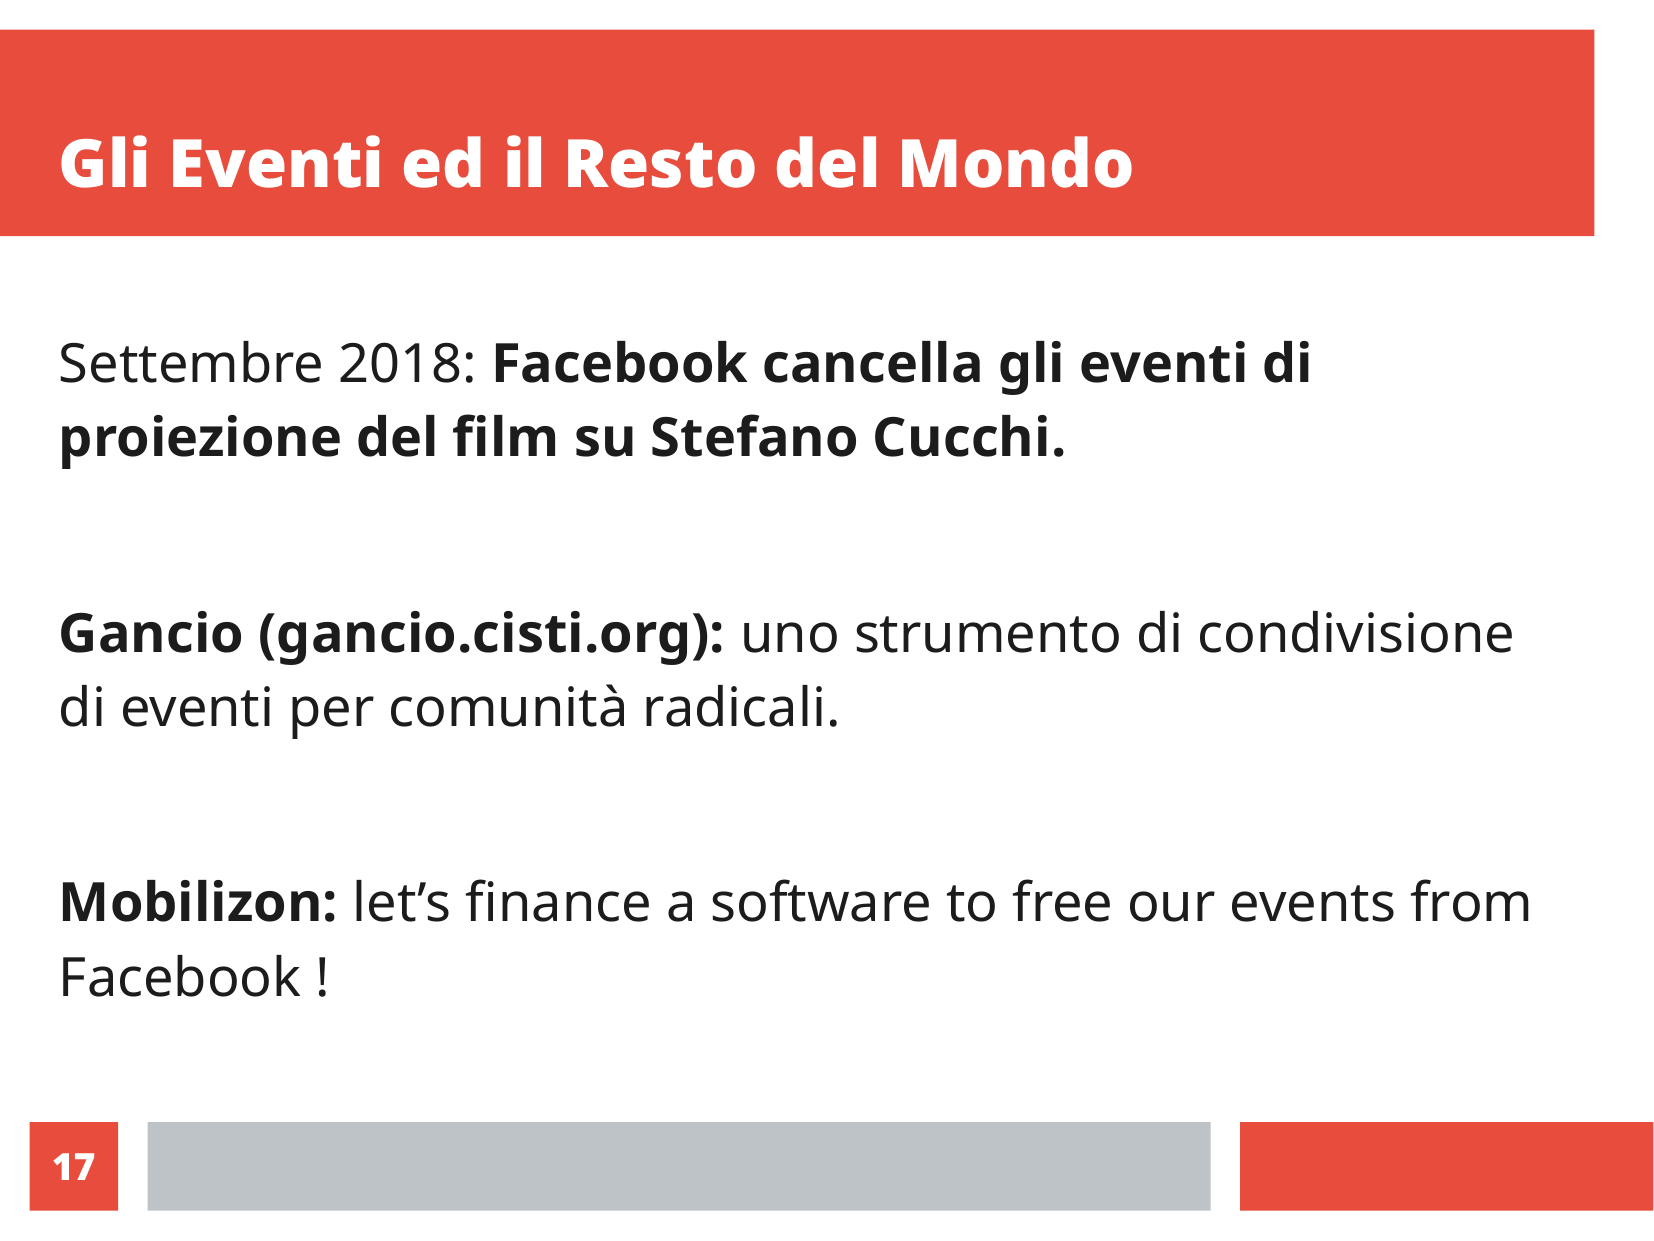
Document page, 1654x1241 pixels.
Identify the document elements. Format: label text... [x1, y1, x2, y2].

list Settembre 2018: Facebook cancella gli eventi di proiezione del film su Stefano Cucchi. Gancio (gancio.cisti.org): uno strumento di condivisione di eventi per comunità radicali. Mobilizon: let’s finance a software to free our events from Facebook ! [59, 324, 1565, 1093]
title Gli Eventi ed il Resto del Mondo [59, 59, 1595, 207]
